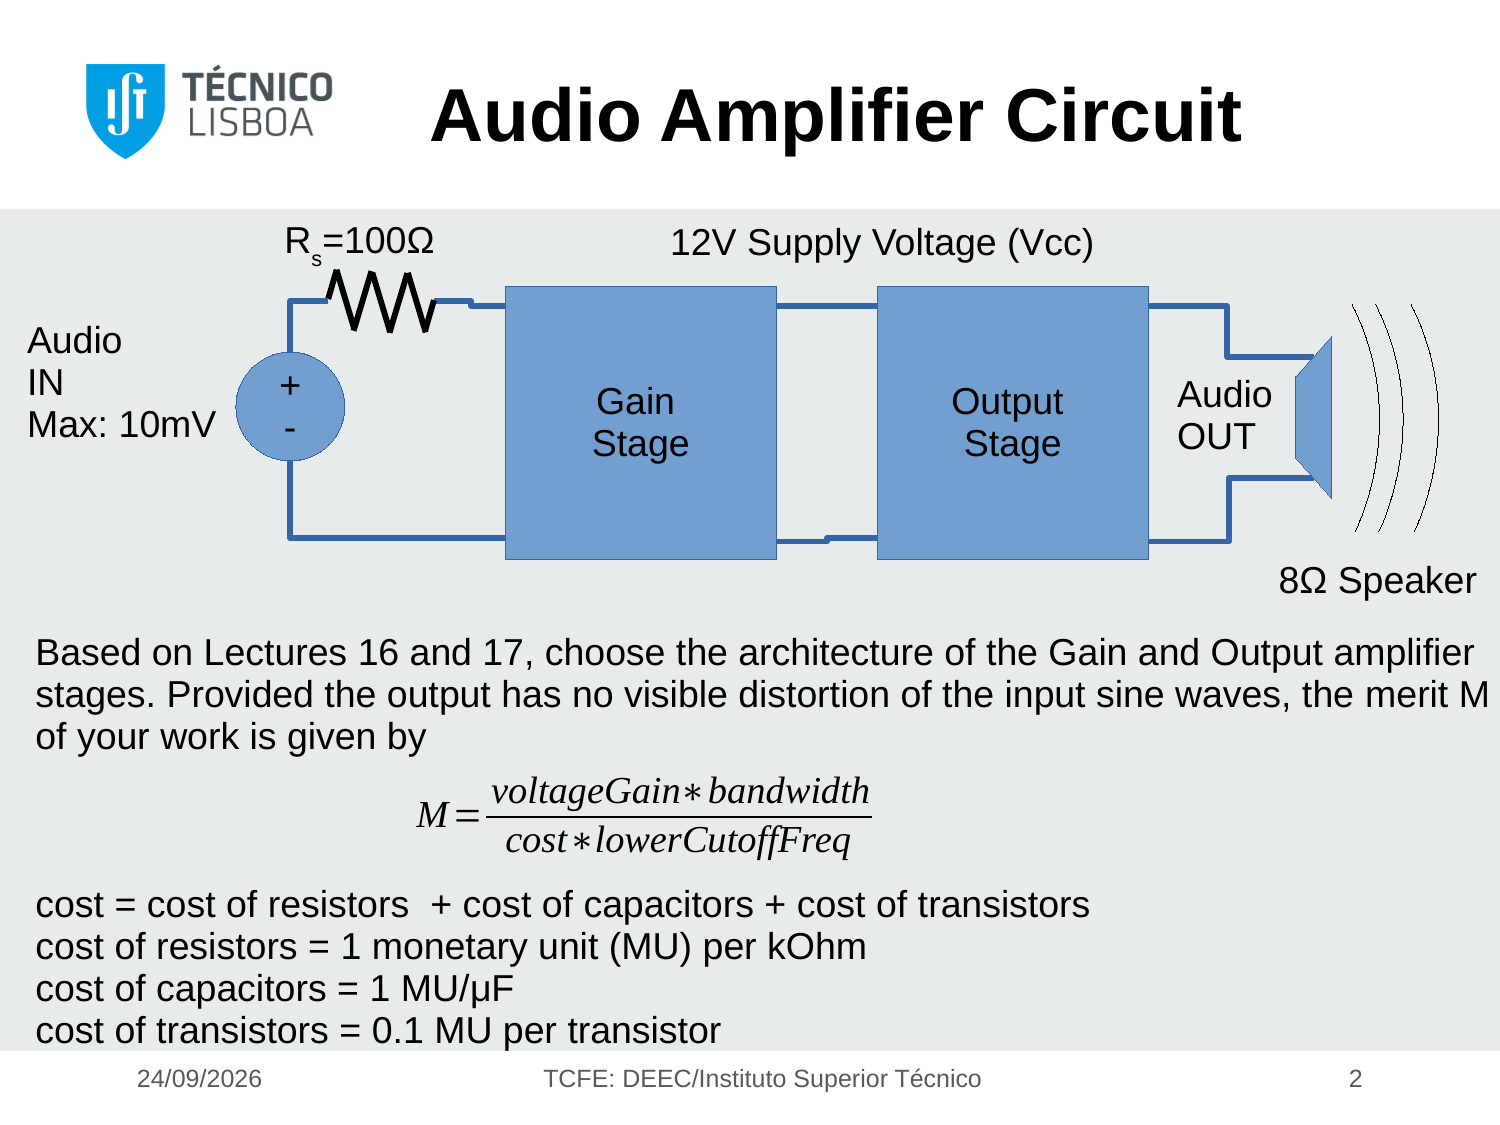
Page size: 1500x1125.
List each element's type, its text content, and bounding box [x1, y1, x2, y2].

text_box + - [253, 352, 345, 461]
text_box Rs=100Ω [269, 212, 450, 278]
text_box Output Stage [877, 286, 1149, 560]
title Audio Amplifier Circuit [414, 40, 1470, 183]
text_box 8Ω Speaker [1263, 552, 1492, 610]
chart [404, 770, 884, 906]
text_box Audio IN Max: 10mV [12, 312, 253, 454]
text_box Audio OUT [1162, 365, 1305, 465]
picture [0, 0, 1500, 1125]
text_box Based on Lectures 16 and 17, choose the architecture of the Gain and Output amplifier stages. Provided the output has no visible distortion of the input sine waves, the merit M of your work is given by cost = cost of resistors + cost of capacitors + cost of transistors cost of resistors = 1 monetary unit (MU) per kOhm cost of capacitors = 1 MU/μF cost of transistors = 0.1 MU per transistor [20, 624, 1500, 1101]
text_box 12V Supply Voltage (Vcc) [655, 214, 1110, 272]
text_box Gain Stage [505, 286, 777, 560]
text_box [1295, 336, 1332, 499]
